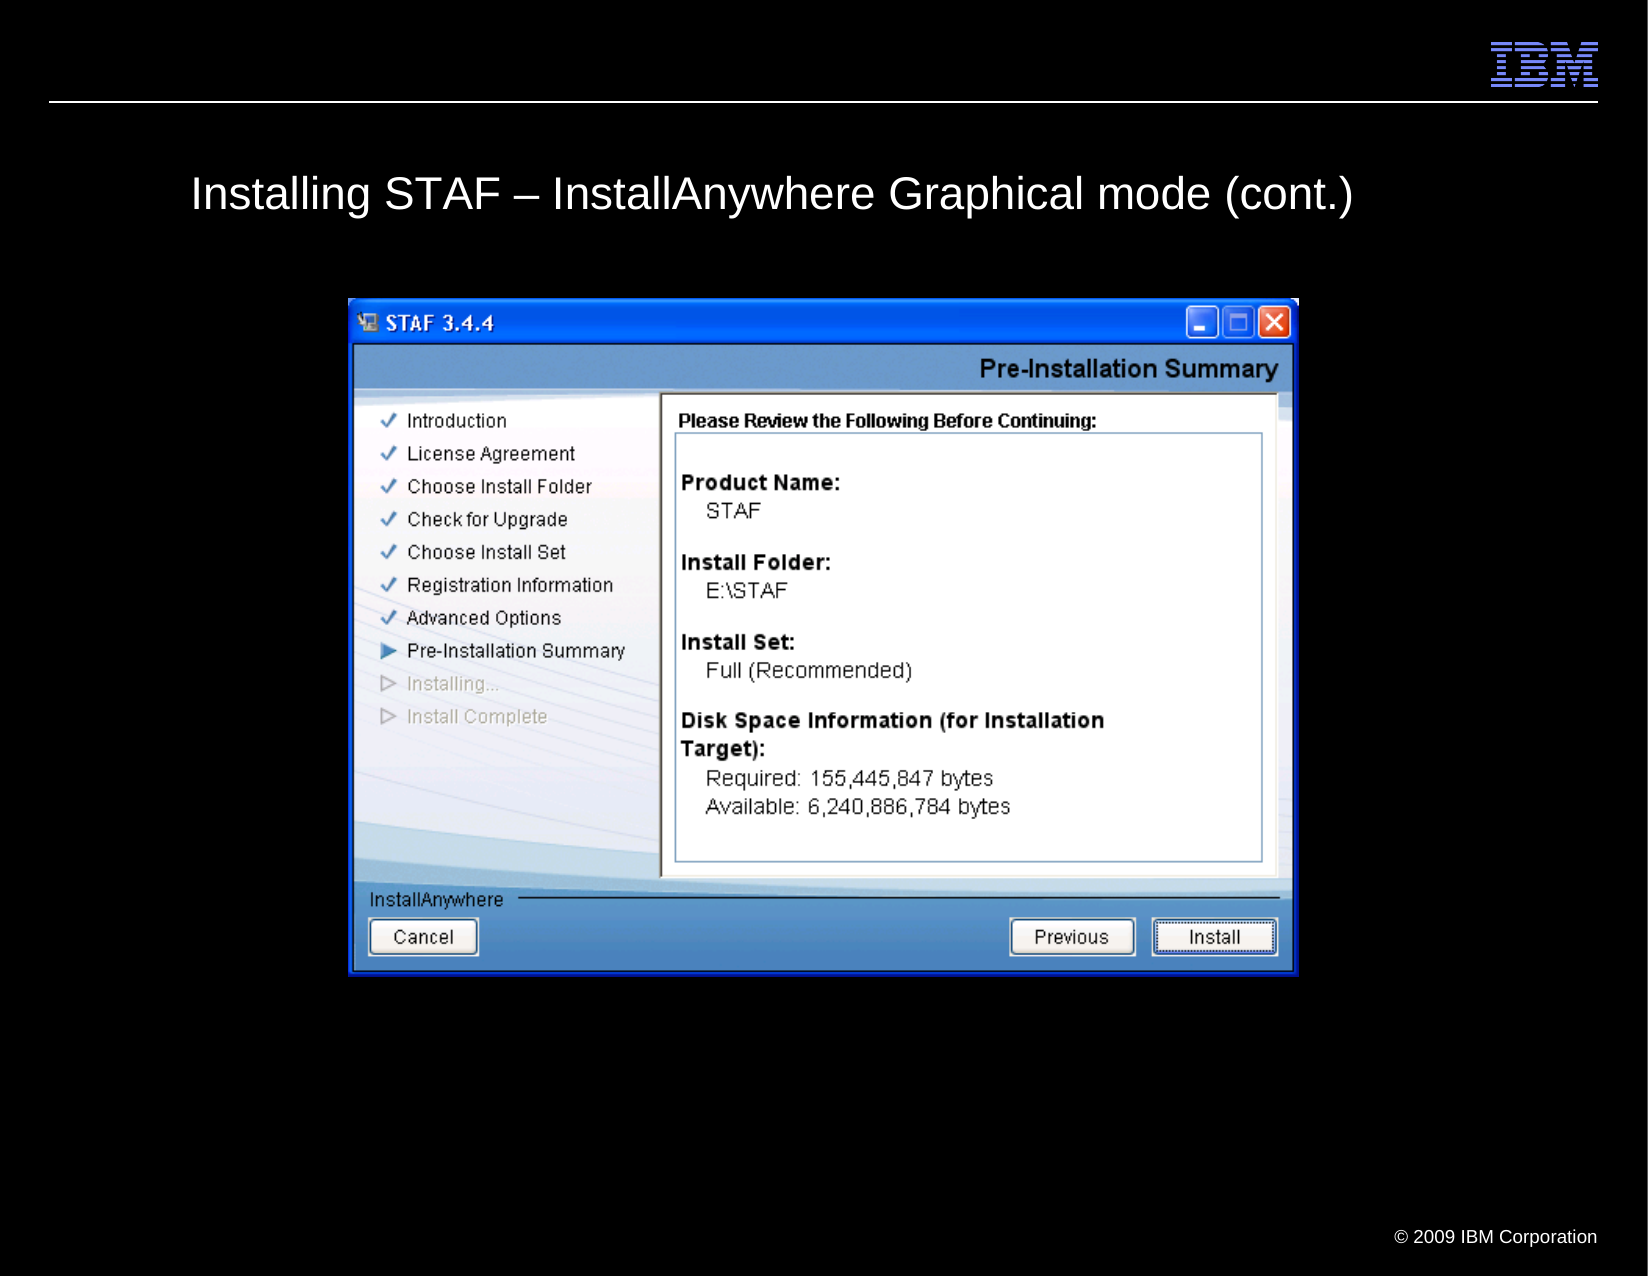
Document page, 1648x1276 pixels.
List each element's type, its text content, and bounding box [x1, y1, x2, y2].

picture [1491, 42, 1598, 87]
picture [348, 298, 1299, 977]
title Installing STAF – InstallAnywhere Graphical mode (cont.) [173, 161, 1648, 255]
